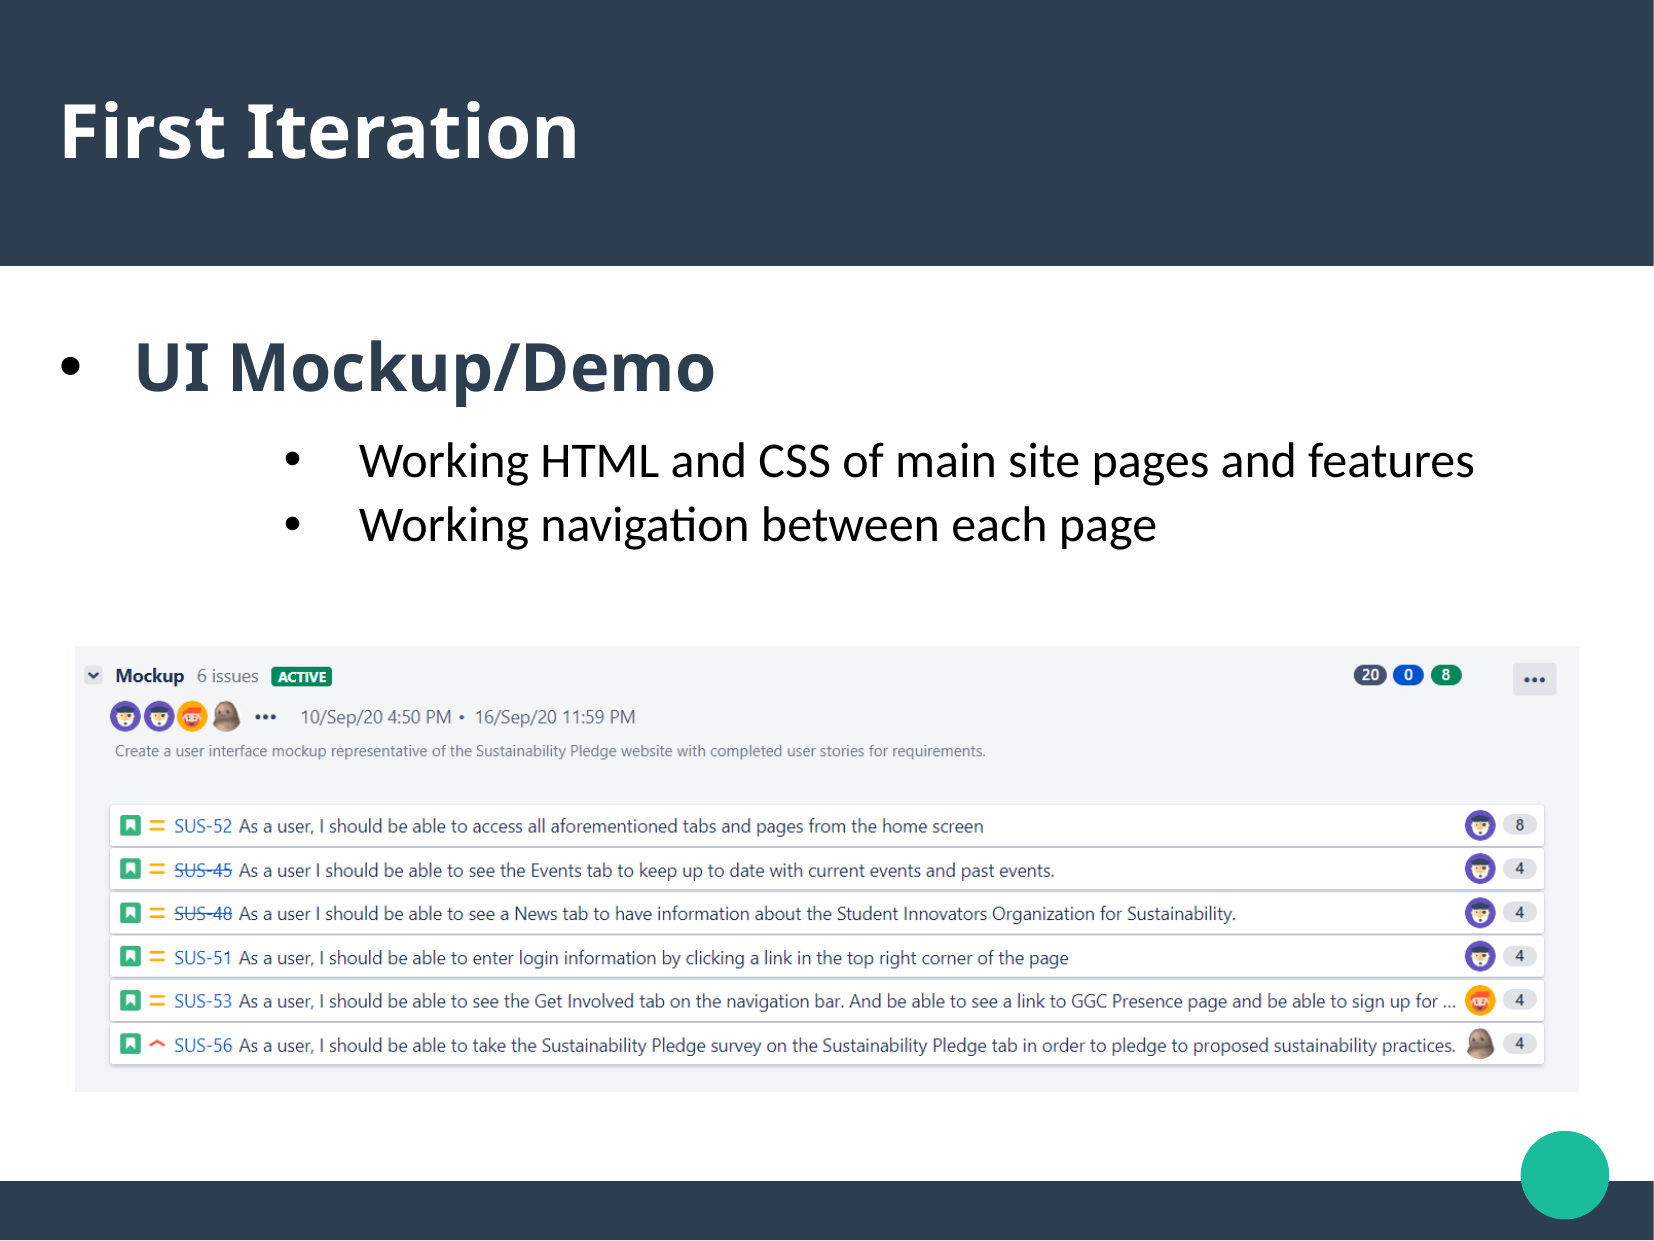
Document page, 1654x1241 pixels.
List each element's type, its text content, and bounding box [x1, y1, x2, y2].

title First Iteration [59, 49, 1595, 207]
picture [75, 639, 1579, 1092]
list UI Mockup/Demo Working HTML and CSS of main site pages and features Working navigation between each page [59, 324, 1595, 1152]
